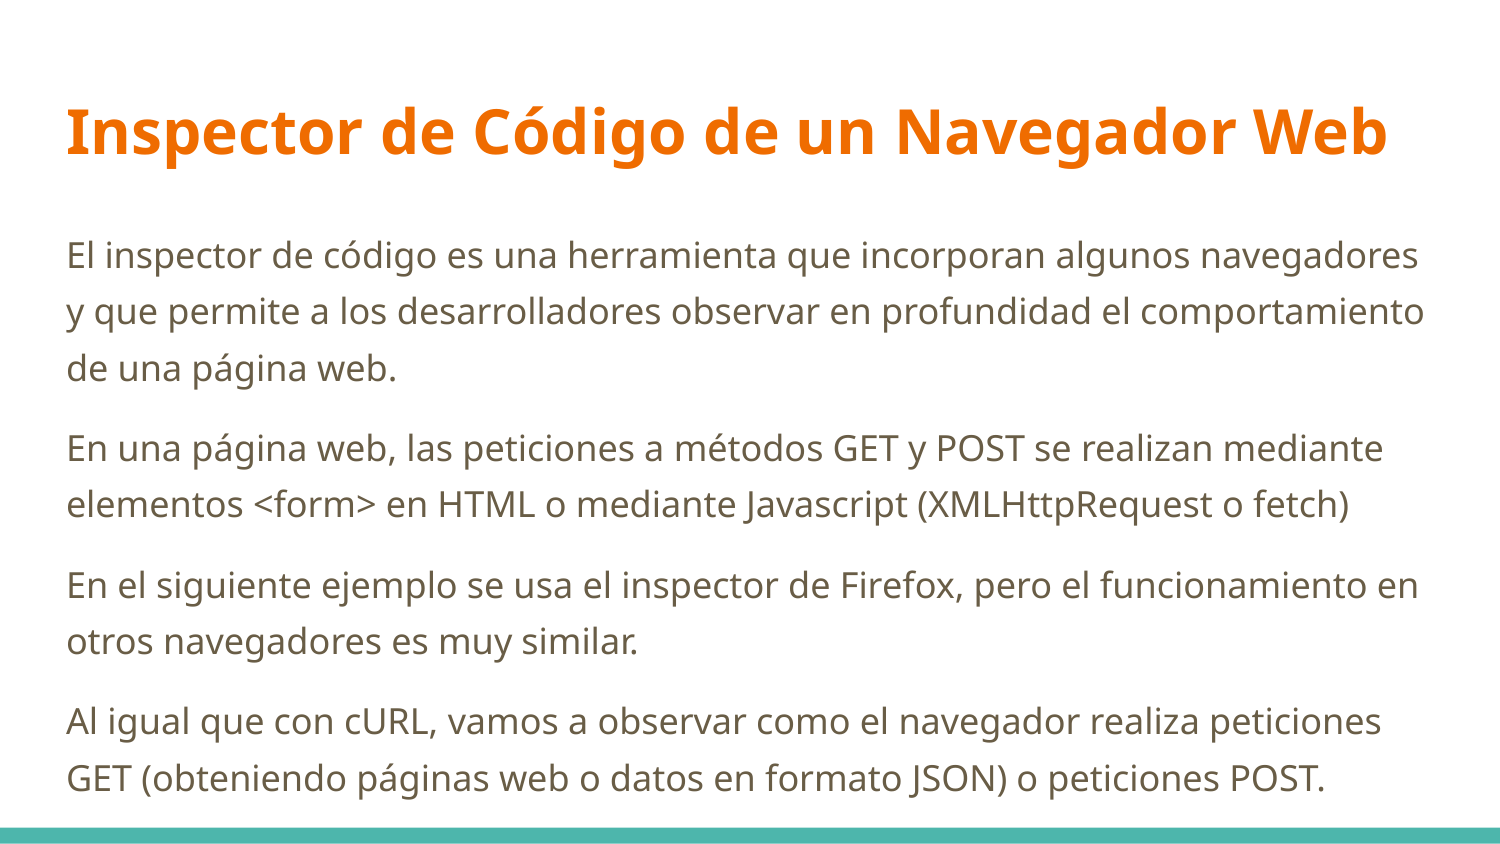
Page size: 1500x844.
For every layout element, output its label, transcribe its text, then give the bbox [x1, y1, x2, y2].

title Inspector de Código de un Navegador Web [51, 72, 1449, 189]
list El inspector de código es una herramienta que incorporan algunos navegadores y que permite a los desarrolladores observar en profundidad el comportamiento de una página web. En una página web, las peticiones a métodos GET y POST se realizan mediante elementos <form> en HTML o mediante Javascript (XMLHttpRequest o fetch) En el siguiente ejemplo se usa el inspector de Firefox, pero el funcionamiento en otros navegadores es muy similar. Al igual que con cURL, vamos a observar como el navegador realiza peticiones GET (obteniendo páginas web o datos en formato JSON) o peticiones POST. [51, 207, 1449, 829]
